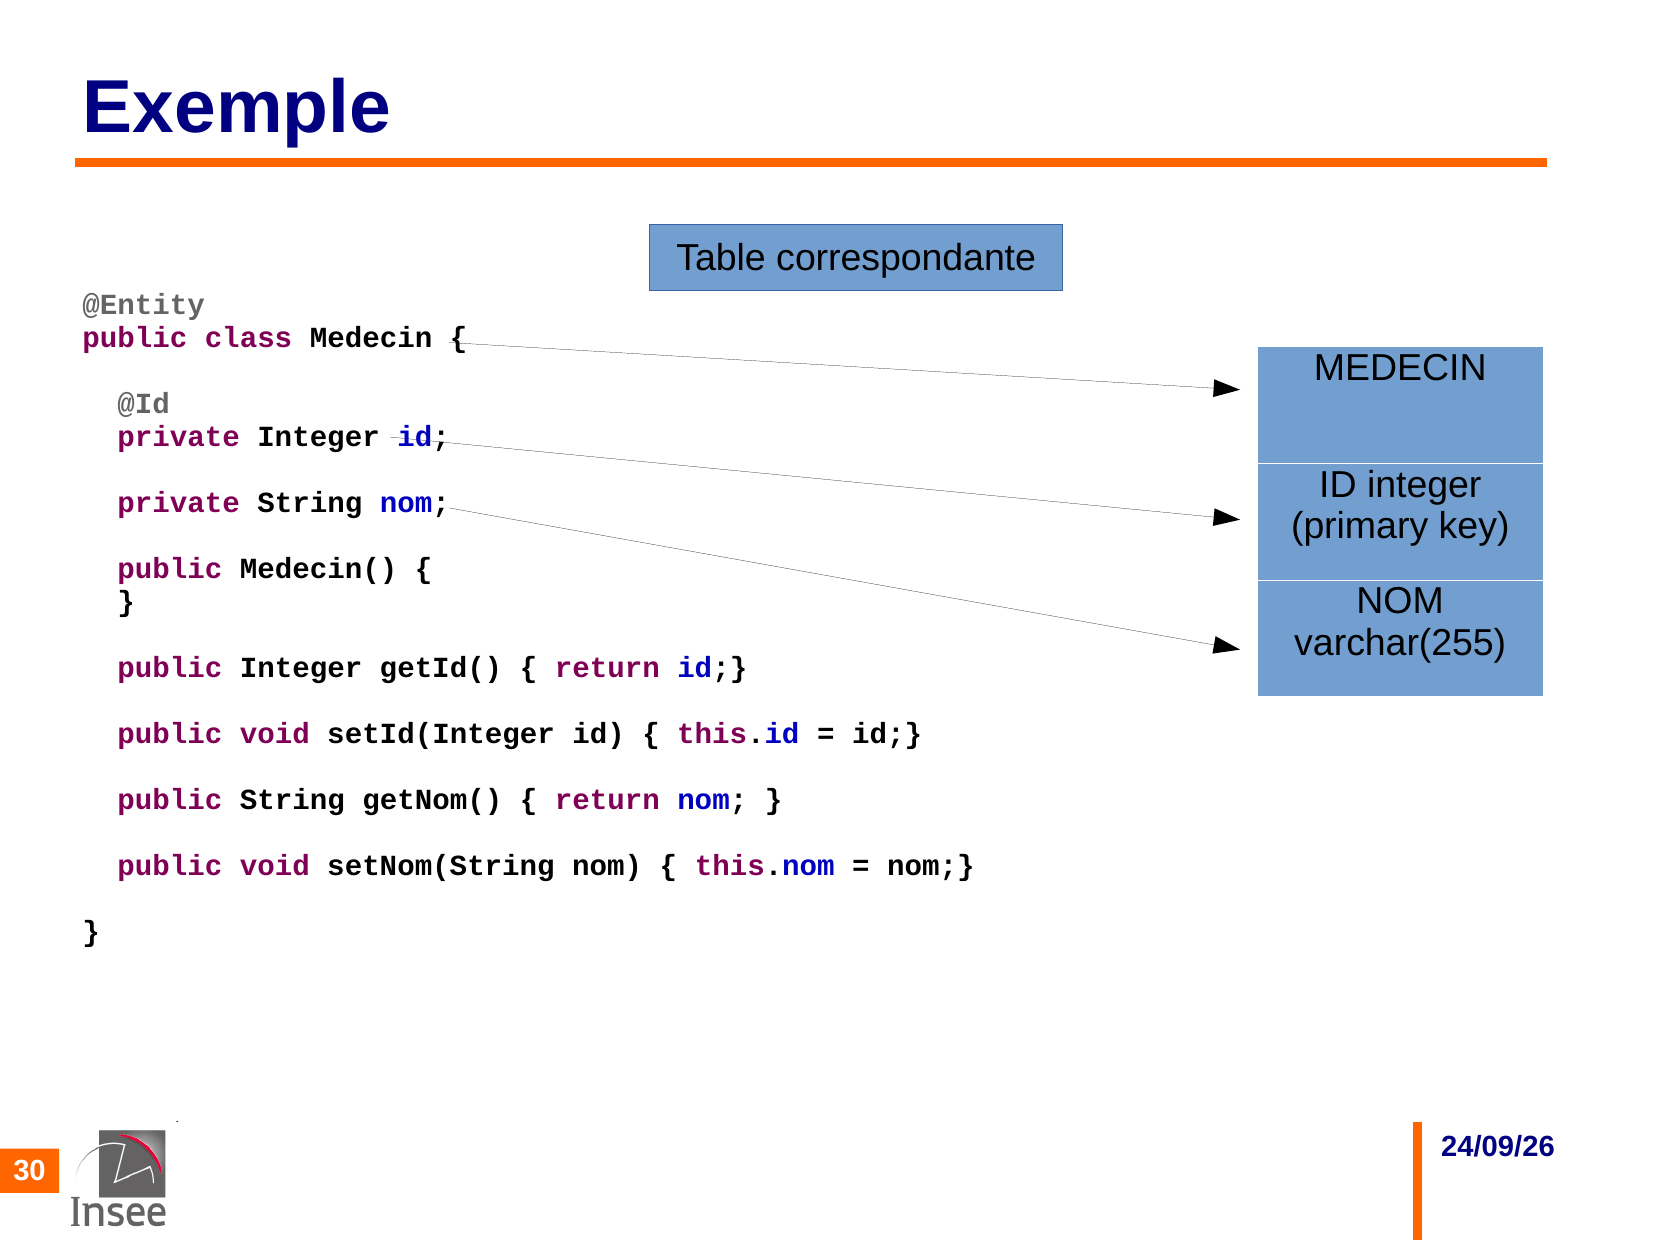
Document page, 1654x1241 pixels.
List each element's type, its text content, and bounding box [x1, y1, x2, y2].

list @Entity public class Medecin { @Id private Integer id; private String nom; public Medecin() { } public Integer getId() { return id;} public void setId(Integer id) { this.id = id;} public String getNom() { return nom; } public void setNom(String nom) { this.nom = nom;} } [82, 290, 1571, 1010]
title Exemple [82, 49, 1619, 163]
picture [62, 1121, 178, 1241]
text_box Table correspondante [649, 224, 1063, 290]
